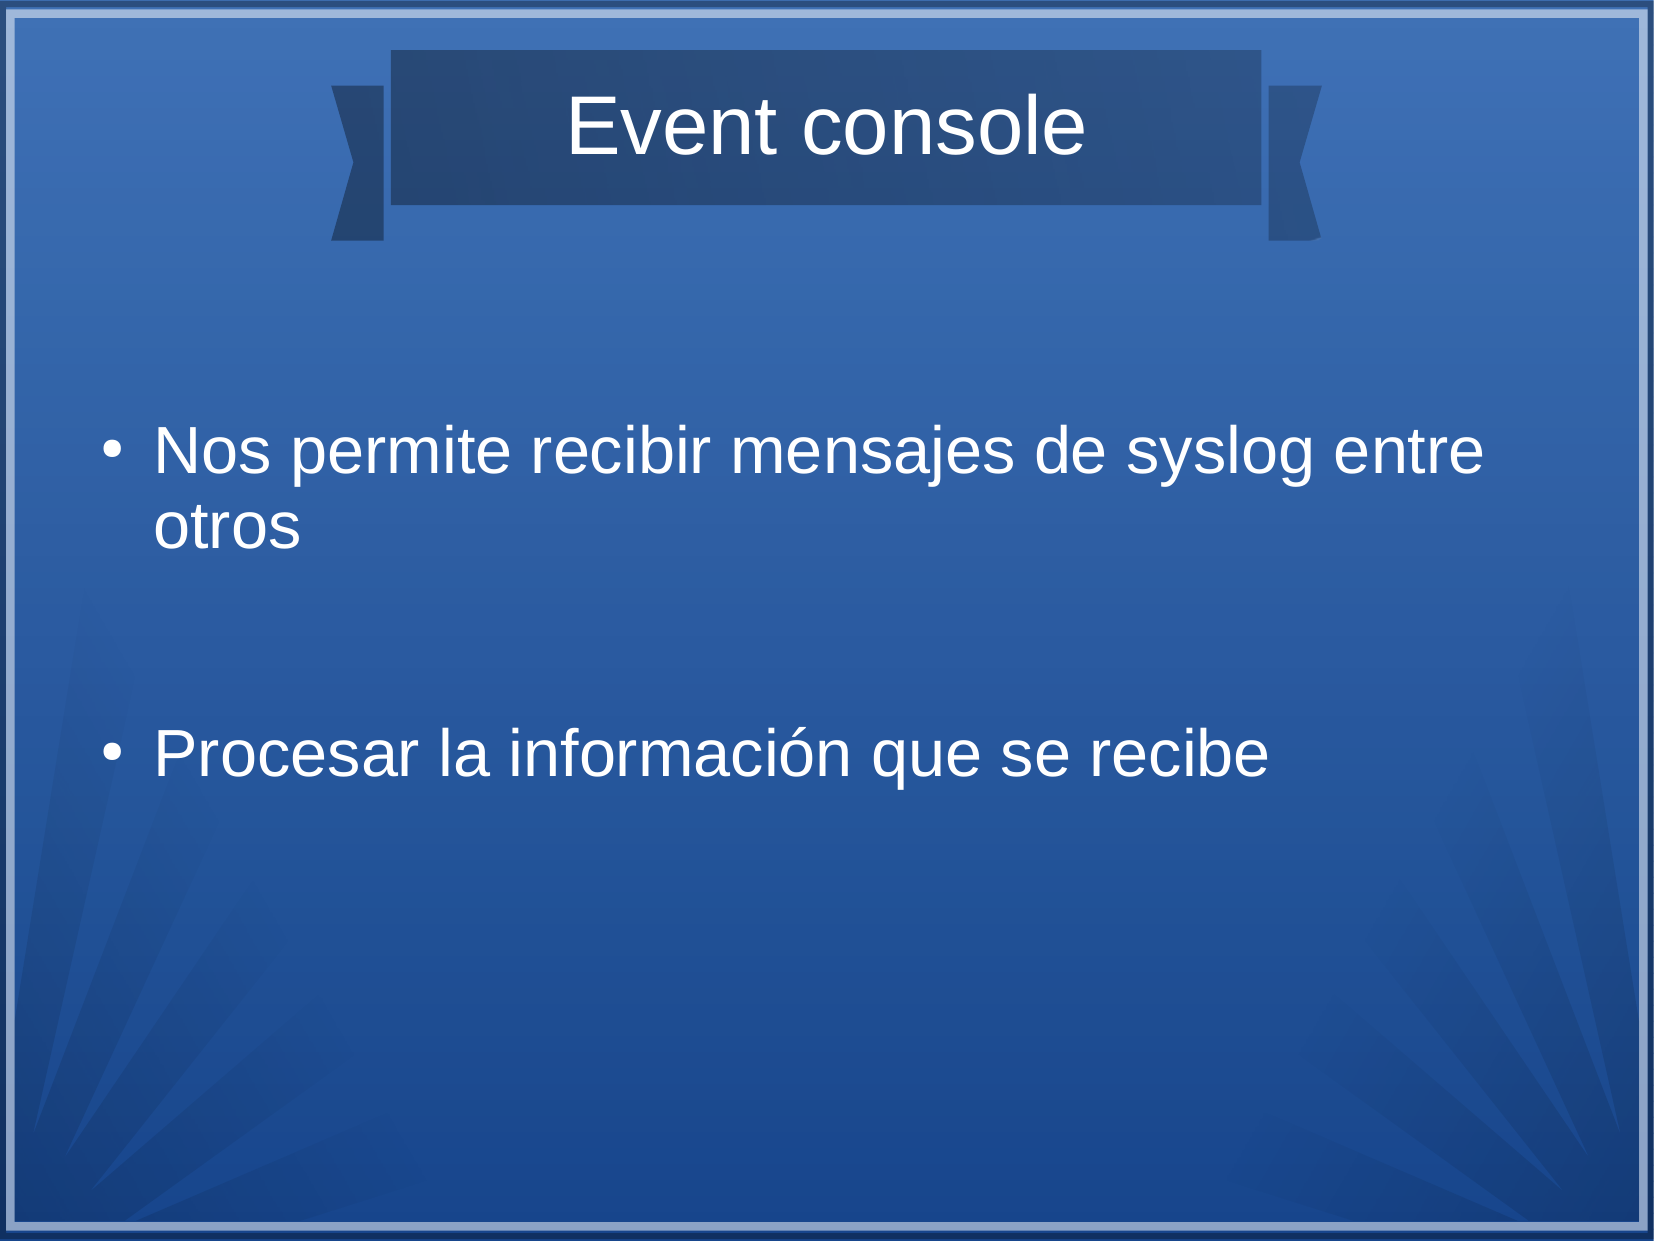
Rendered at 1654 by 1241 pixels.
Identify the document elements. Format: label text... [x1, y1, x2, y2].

list Nos permite recibir mensajes de syslog entre otros Procesar la información que se recibe [82, 299, 1571, 1241]
title Event console [389, 47, 1264, 205]
